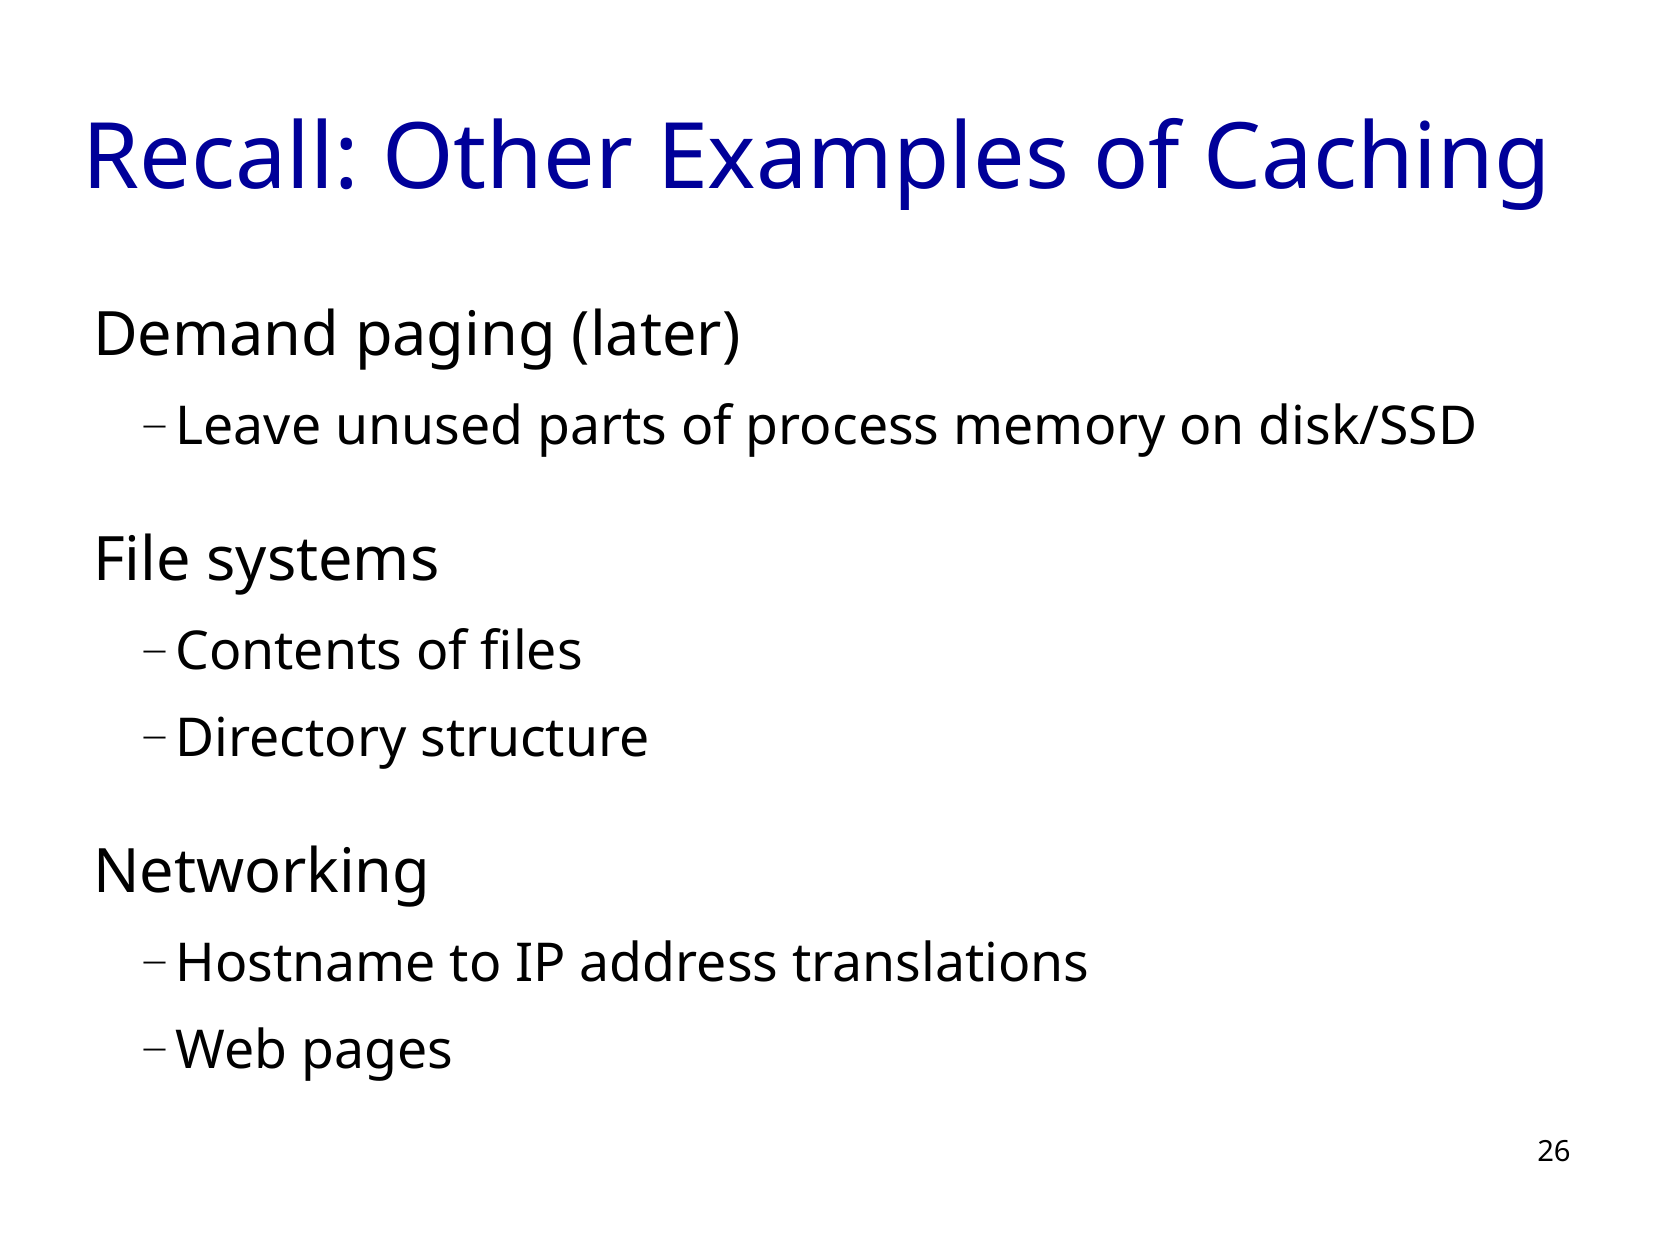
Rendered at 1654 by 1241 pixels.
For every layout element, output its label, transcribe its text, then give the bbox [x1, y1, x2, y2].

list Demand paging (later) Leave unused parts of process memory on disk/SSD File systems Contents of files Directory structure Networking Hostname to IP address translations Web pages [60, 290, 1571, 1096]
title Recall: Other Examples of Caching [82, 49, 1571, 257]
